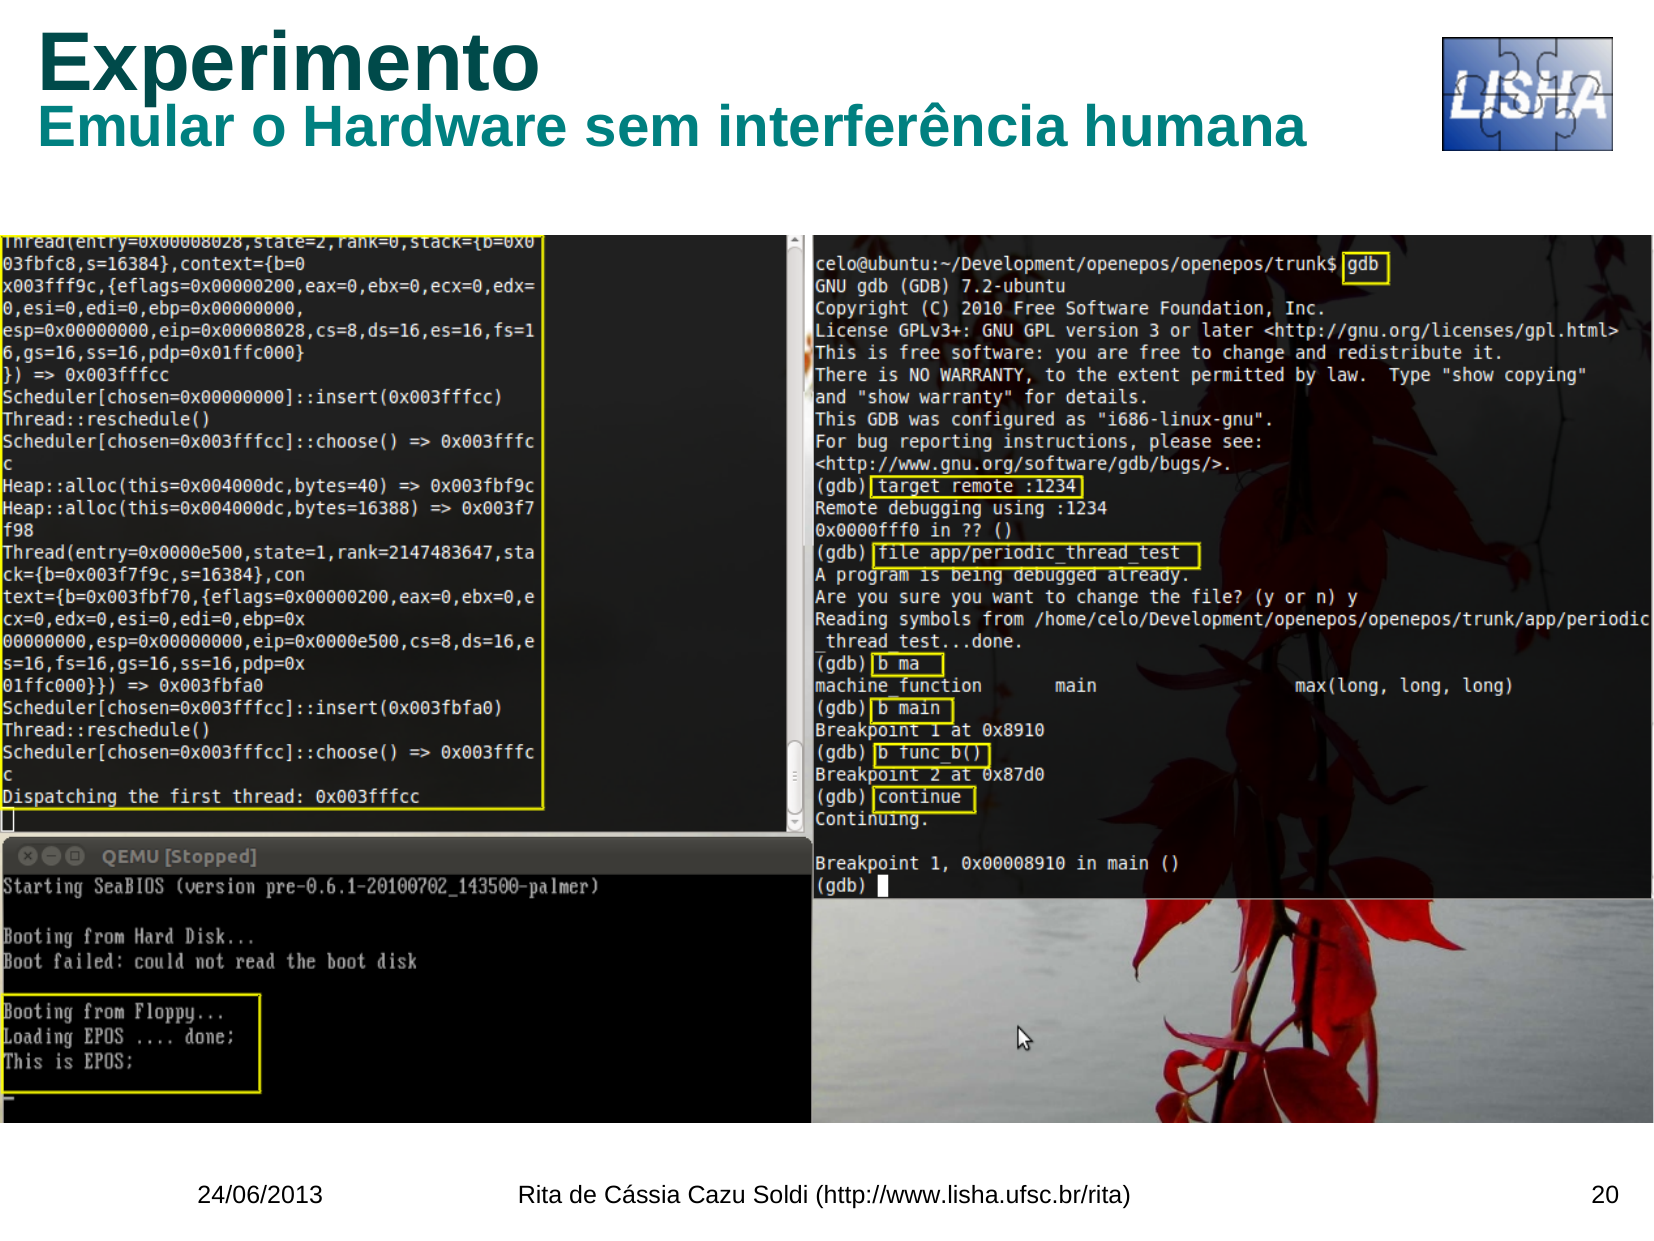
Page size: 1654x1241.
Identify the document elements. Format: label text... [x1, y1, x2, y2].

picture [0, 235, 1654, 1123]
picture [1442, 37, 1613, 151]
title Experimento Emular o Hardware sem interferência humana [37, 9, 1426, 178]
